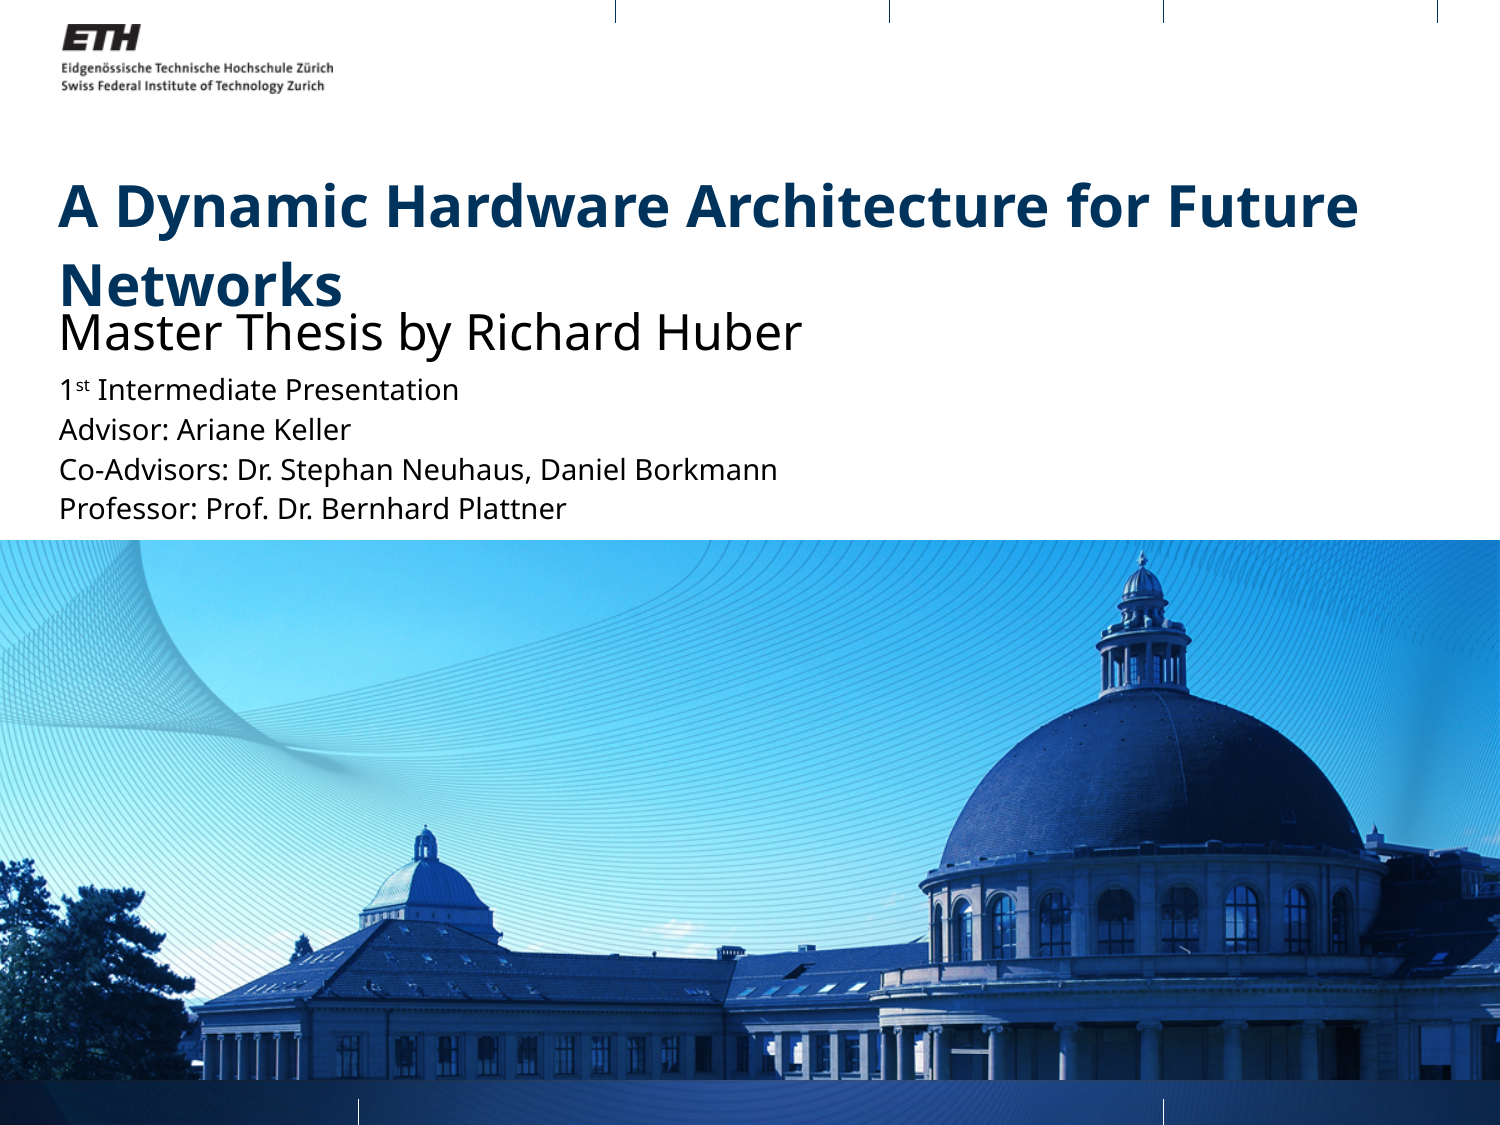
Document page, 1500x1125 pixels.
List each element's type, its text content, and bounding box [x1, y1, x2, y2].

subtitle Master Thesis by Richard Huber [59, 295, 1435, 367]
title A Dynamic Hardware Architecture for Future Networks [59, 165, 1435, 295]
text_box 1st Intermediate Presentation Advisor: Ariane Keller Co-Advisors: Dr. Stephan Neuhaus, Daniel Borkmann Professor: Prof. Dr. Bernhard Plattner [59, 370, 1435, 528]
picture [62, 24, 333, 94]
picture [0, 540, 1500, 1125]
